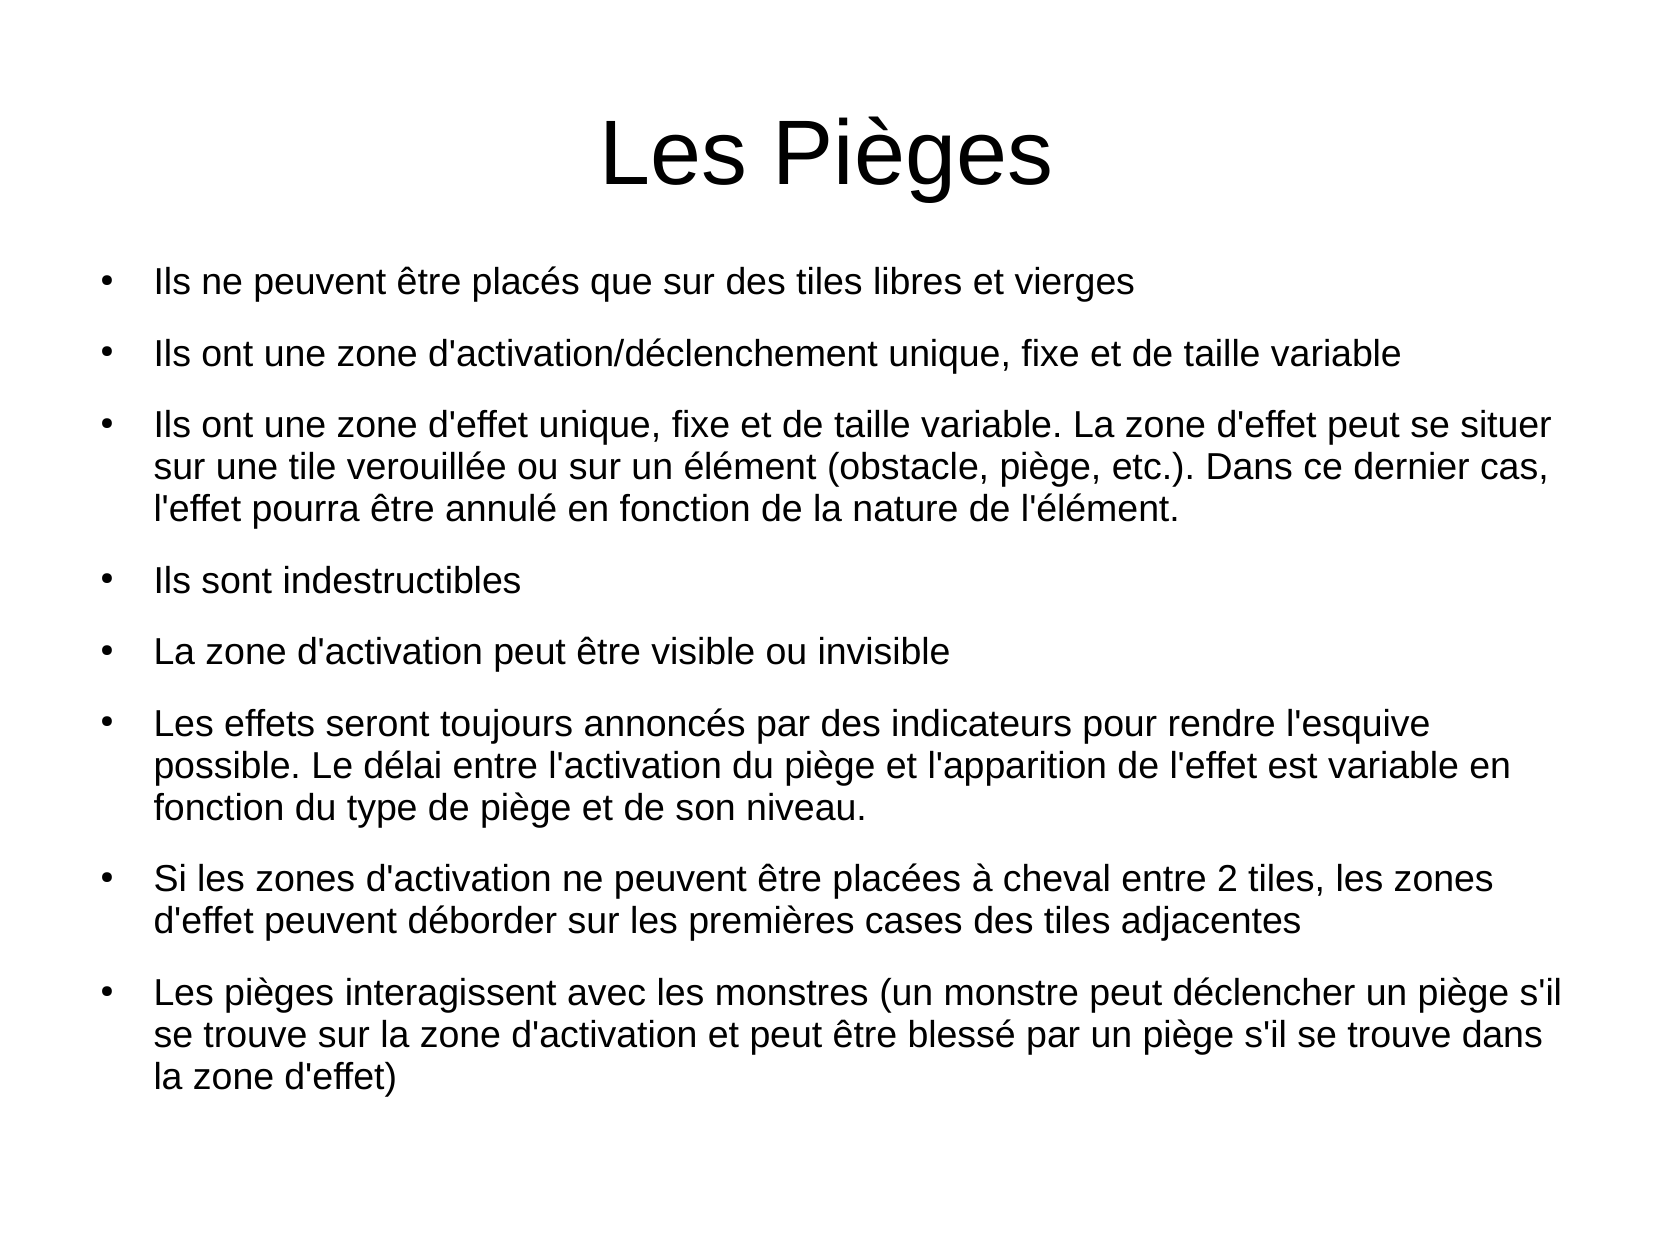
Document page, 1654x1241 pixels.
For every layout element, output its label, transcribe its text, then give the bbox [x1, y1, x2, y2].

title Les Pièges [82, 49, 1571, 257]
list Ils ne peuvent être placés que sur des tiles libres et vierges Ils ont une zone d'activation/déclenchement unique, fixe et de taille variable Ils ont une zone d'effet unique, fixe et de taille variable. La zone d'effet peut se situer sur une tile verouillée ou sur un élément (obstacle, piège, etc.). Dans ce dernier cas, l'effet pourra être annulé en fonction de la nature de l'élément. Ils sont indestructibles La zone d'activation peut être visible ou invisible Les effets seront toujours annoncés par des indicateurs pour rendre l'esquive possible. Le délai entre l'activation du piège et l'apparition de l'effet est variable en fonction du type de piège et de son niveau. Si les zones d'activation ne peuvent être placées à cheval entre 2 tiles, les zones d'effet peuvent déborder sur les premières cases des tiles adjacentes Les pièges interagissent avec les monstres (un monstre peut déclencher un piège s'il se trouve sur la zone d'activation et peut être blessé par un piège s'il se trouve dans la zone d'effet) [82, 260, 1571, 1099]
